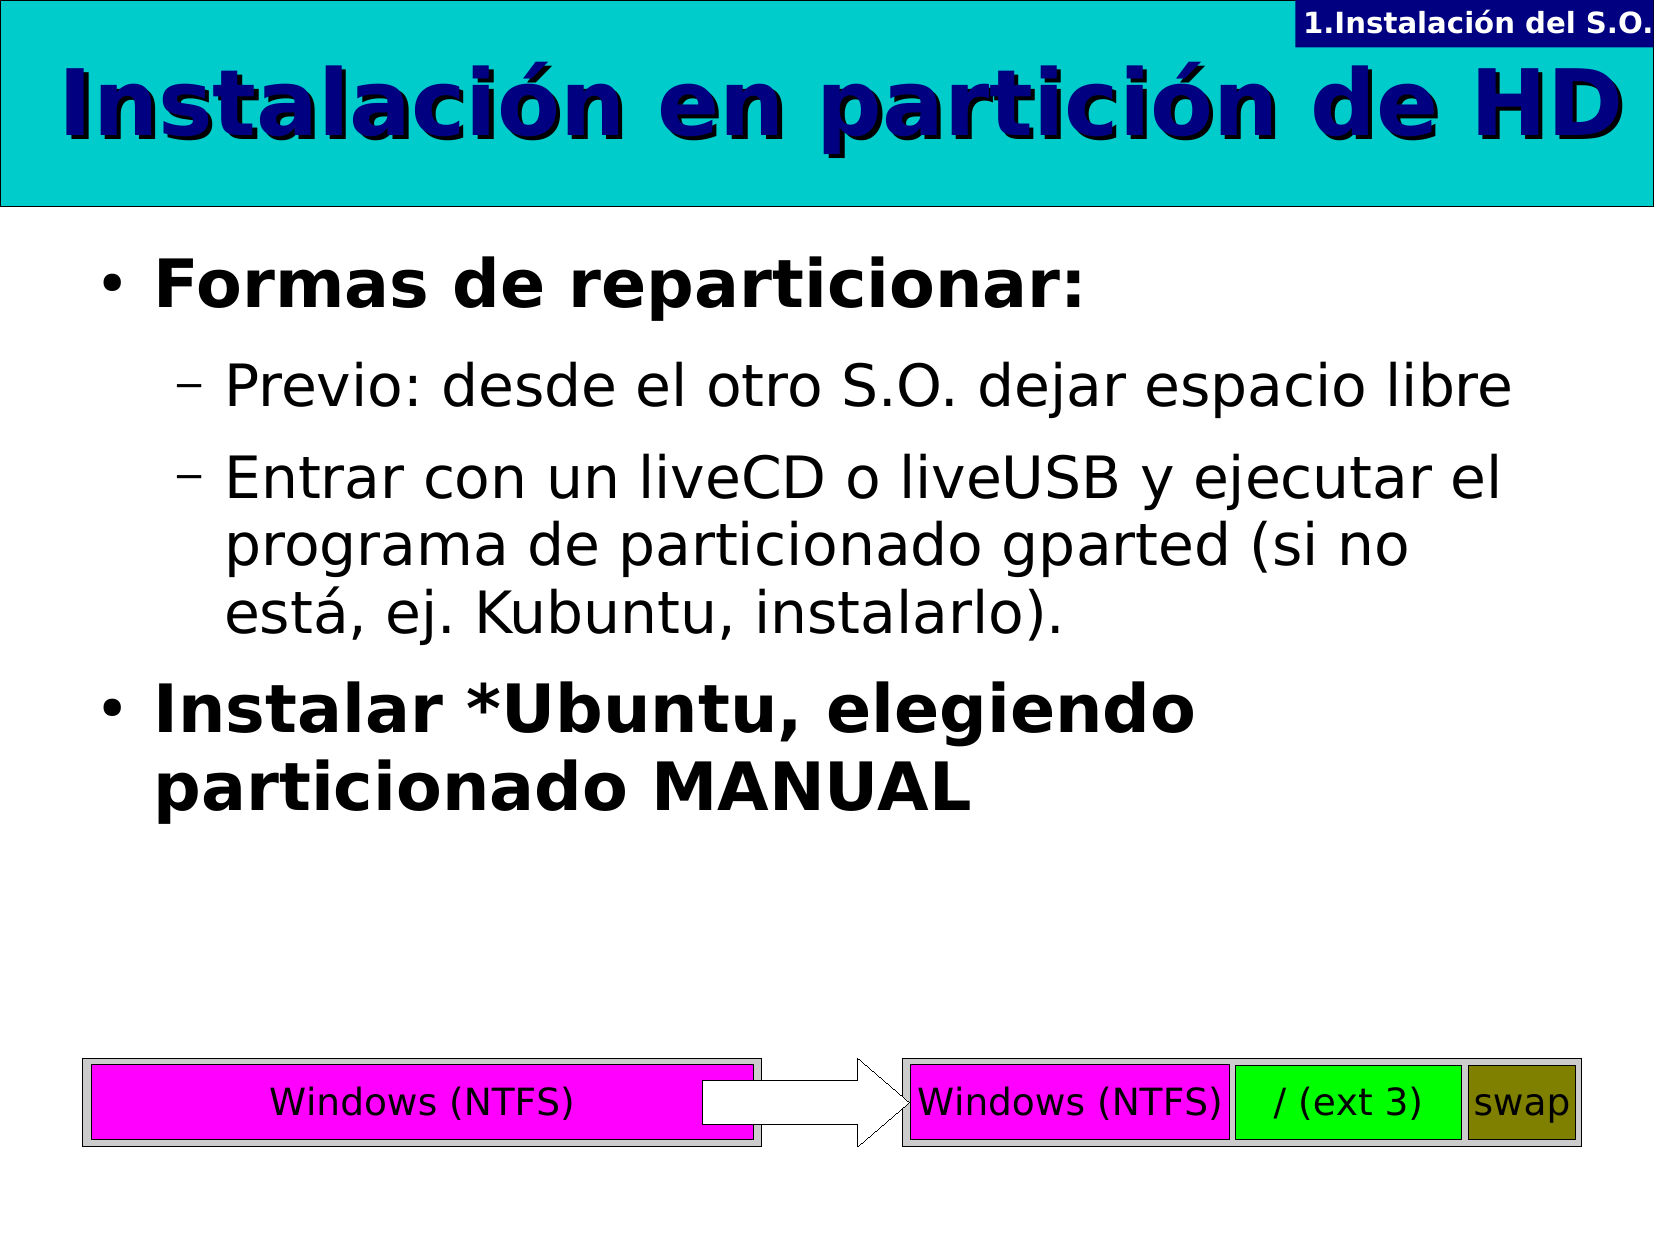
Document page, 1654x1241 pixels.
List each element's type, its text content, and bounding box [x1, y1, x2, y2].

text_box Windows (NTFS) [910, 1064, 1230, 1140]
text_box 1.Instalación del S.O. [1295, 0, 1654, 48]
text_box swap [1468, 1065, 1576, 1140]
title Instalación en partición de HD [59, 14, 1654, 192]
list Formas de reparticionar: Previo: desde el otro S.O. dejar espacio libre Entrar con un liveCD o liveUSB y ejecutar el programa de particionado gparted (si no está, ej. Kubuntu, instalarlo). Instalar *Ubuntu, elegiendo particionado MANUAL [82, 245, 1571, 1095]
text_box Windows (NTFS) [91, 1064, 754, 1140]
text_box [82, 1058, 1582, 1147]
text_box / (ext 3) [1235, 1065, 1462, 1140]
